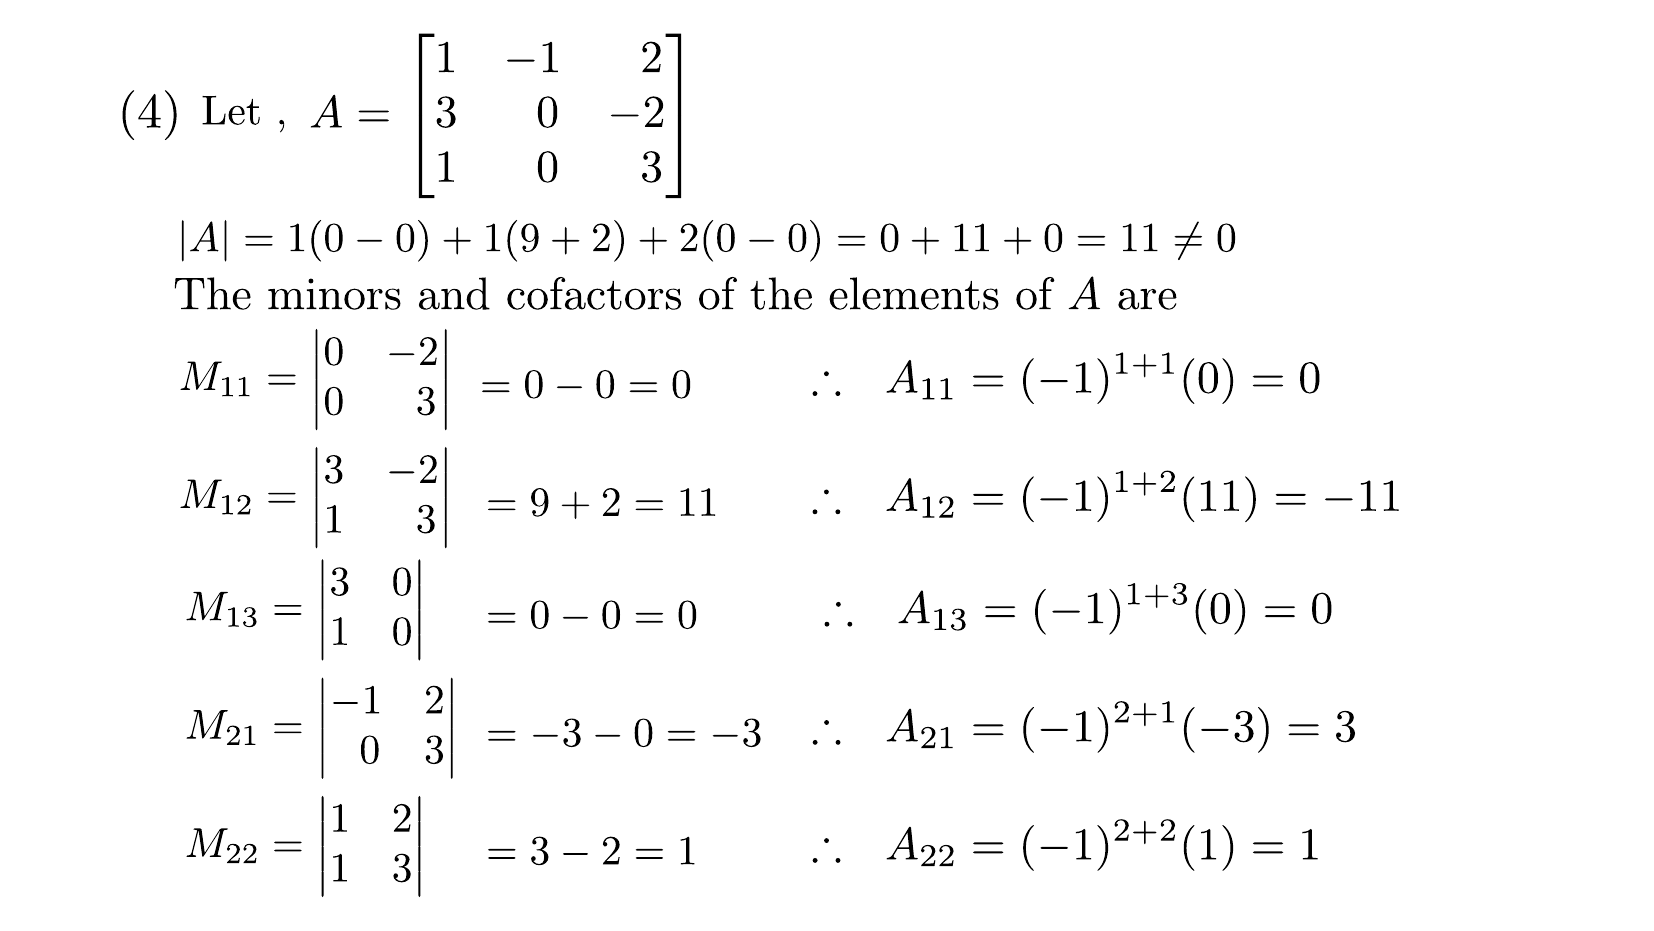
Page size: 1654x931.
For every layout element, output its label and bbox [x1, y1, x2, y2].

text_box [824, 582, 1332, 635]
text_box [812, 470, 1399, 523]
text_box [186, 559, 421, 661]
text_box [310, 33, 682, 199]
text_box [186, 795, 421, 898]
text_box [186, 677, 453, 779]
subtitle [47, 35, 1607, 898]
text_box [812, 701, 1356, 753]
text_box [487, 488, 716, 520]
text_box [180, 446, 447, 549]
text_box [179, 219, 1236, 262]
text_box [812, 352, 1320, 404]
text_box [812, 819, 1318, 871]
text_box [120, 90, 177, 141]
text_box [202, 95, 285, 133]
text_box [174, 276, 1177, 310]
text_box [180, 328, 447, 431]
text_box [487, 718, 761, 748]
text_box [487, 836, 695, 866]
text_box [481, 369, 691, 399]
text_box [487, 600, 697, 630]
